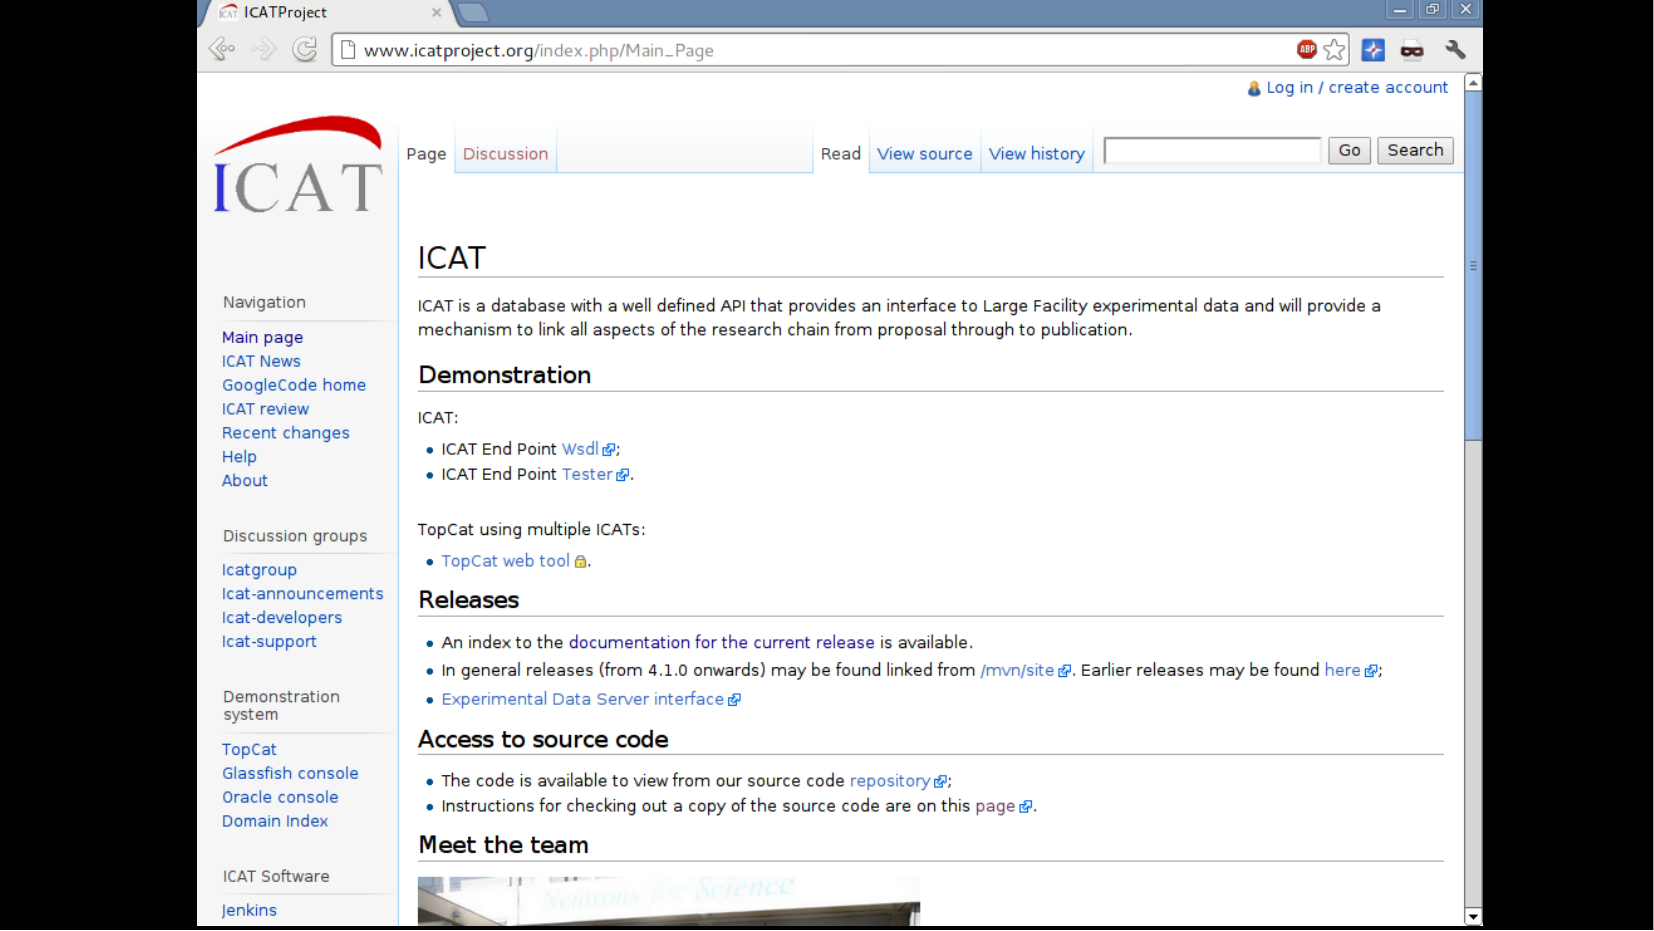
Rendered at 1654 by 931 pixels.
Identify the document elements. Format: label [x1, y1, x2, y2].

picture [197, 0, 1483, 926]
